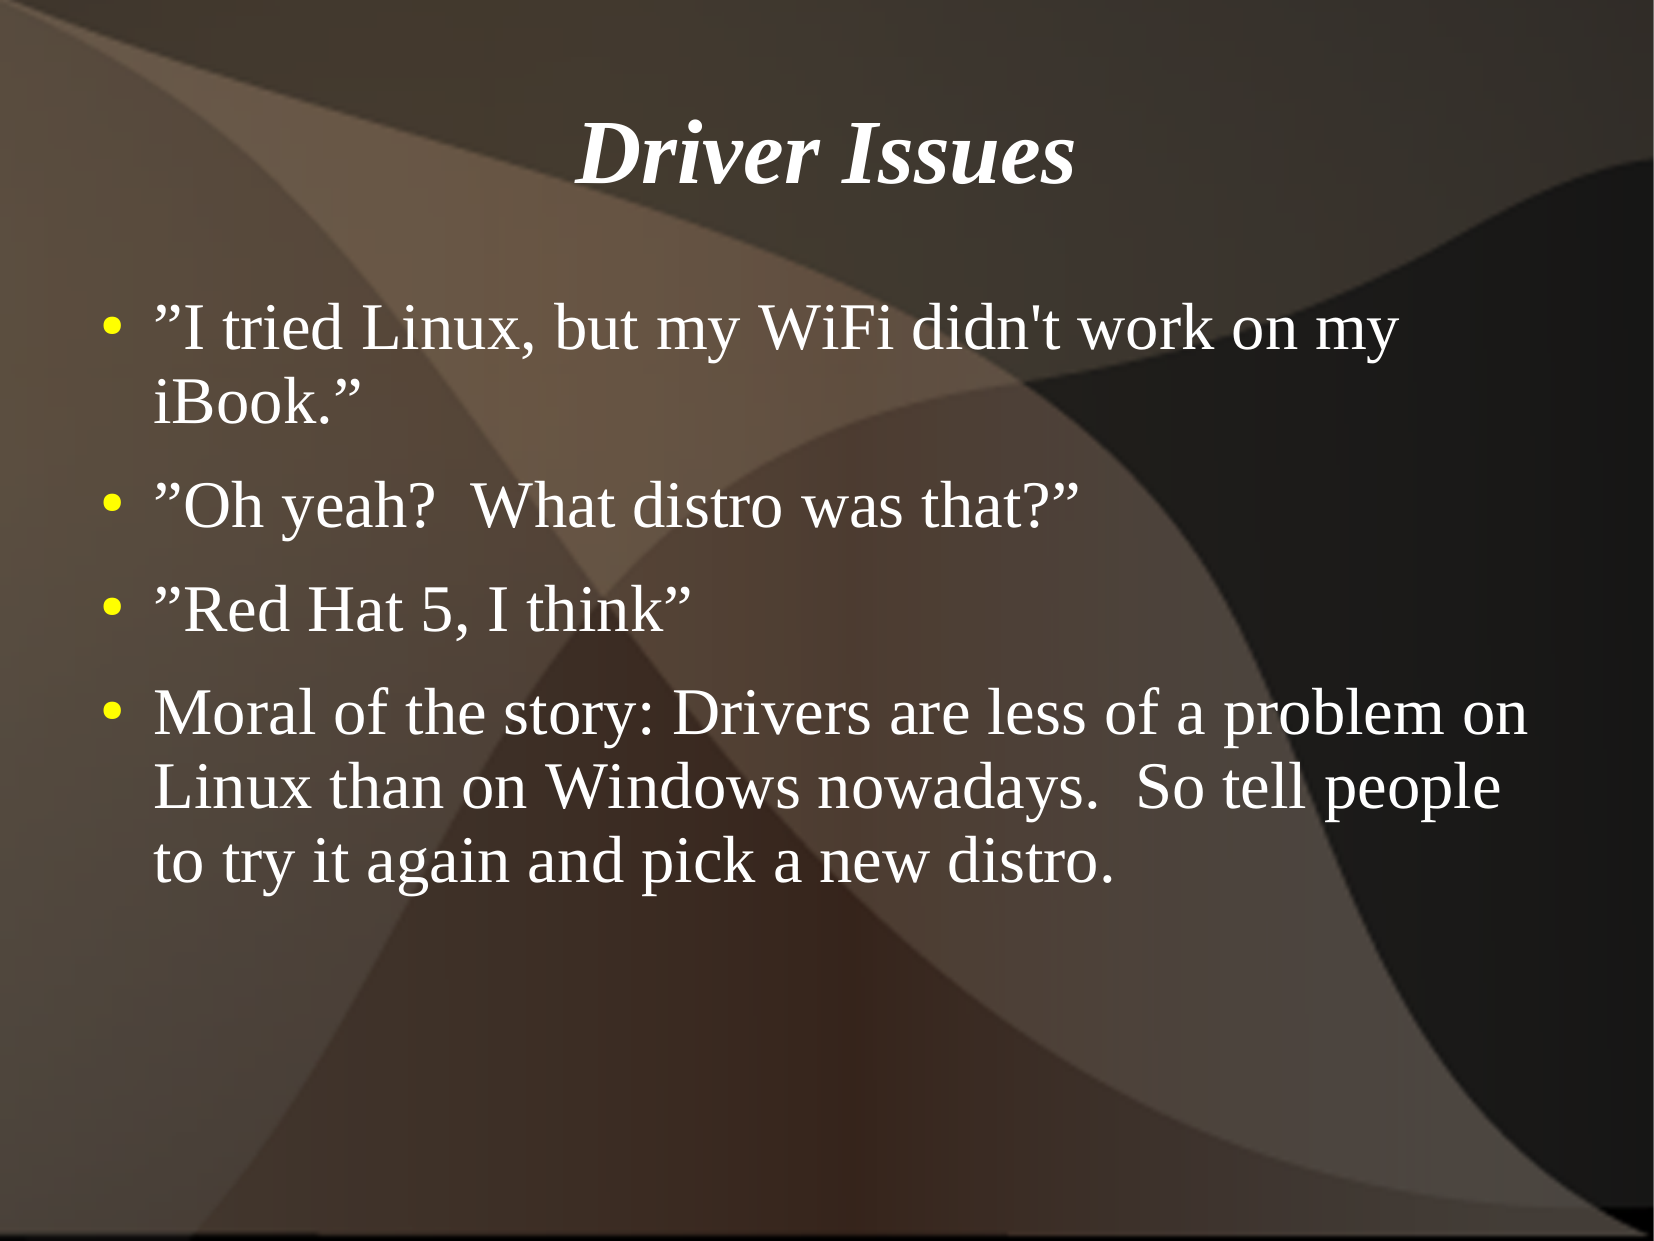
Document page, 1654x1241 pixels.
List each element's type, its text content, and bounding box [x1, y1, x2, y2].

title Driver Issues [82, 49, 1571, 257]
list ”I tried Linux, but my WiFi didn't work on my iBook.” ”Oh yeah? What distro was that?” ”Red Hat 5, I think” Moral of the story: Drivers are less of a problem on Linux than on Windows nowadays. So tell people to try it again and pick a new distro. [82, 290, 1571, 1109]
picture [0, 0, 1654, 1241]
